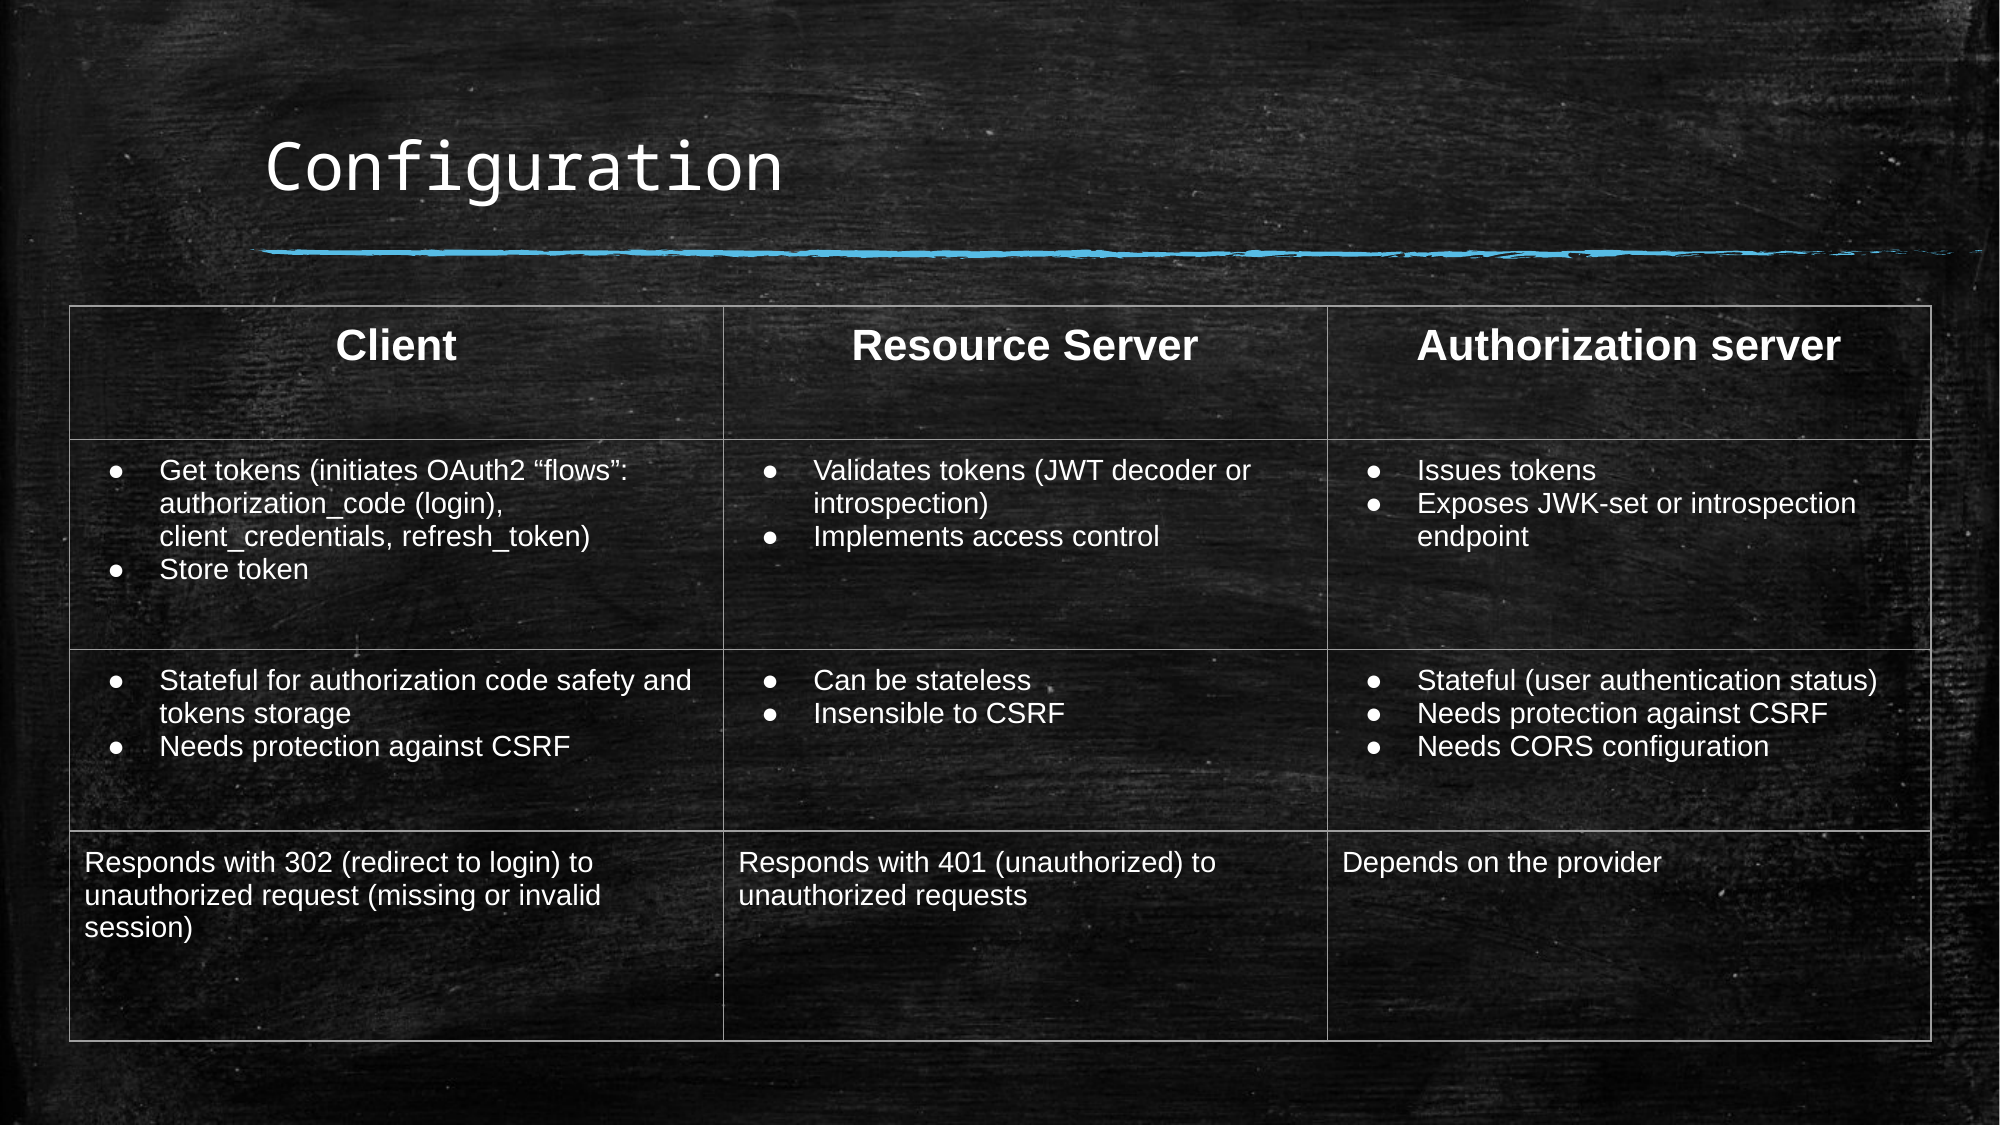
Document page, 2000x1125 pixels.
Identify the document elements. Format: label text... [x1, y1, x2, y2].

table_cell Get tokens (initiates OAuth2 “flows”: authorization_code (login), client_credentials, refresh_token) Store token [70, 440, 723, 649]
table_header Client [70, 307, 723, 439]
table_cell Stateful (user authentication status) Needs protection against CSRF Needs CORS configuration [1328, 650, 1930, 830]
table_cell Responds with 302 (redirect to login) to unauthorized request (missing or invalid session) [70, 832, 723, 1040]
table_cell Validates tokens (JWT decoder or introspection) Implements access control [724, 440, 1327, 649]
table_cell Can be stateless Insensible to CSRF [724, 650, 1327, 830]
table_cell Responds with 401 (unauthorized) to unauthorized requests [724, 832, 1327, 1040]
title Configuration [249, 45, 1750, 213]
table_cell Depends on the provider [1328, 832, 1930, 1040]
table_cell Stateful for authorization code safety and tokens storage Needs protection against CSRF [70, 650, 723, 830]
picture [0, 0, 2000, 1125]
table_header Authorization server [1328, 307, 1930, 439]
table_header Resource Server [724, 307, 1327, 439]
table_cell Issues tokens Exposes JWK-set or introspection endpoint [1328, 440, 1930, 649]
